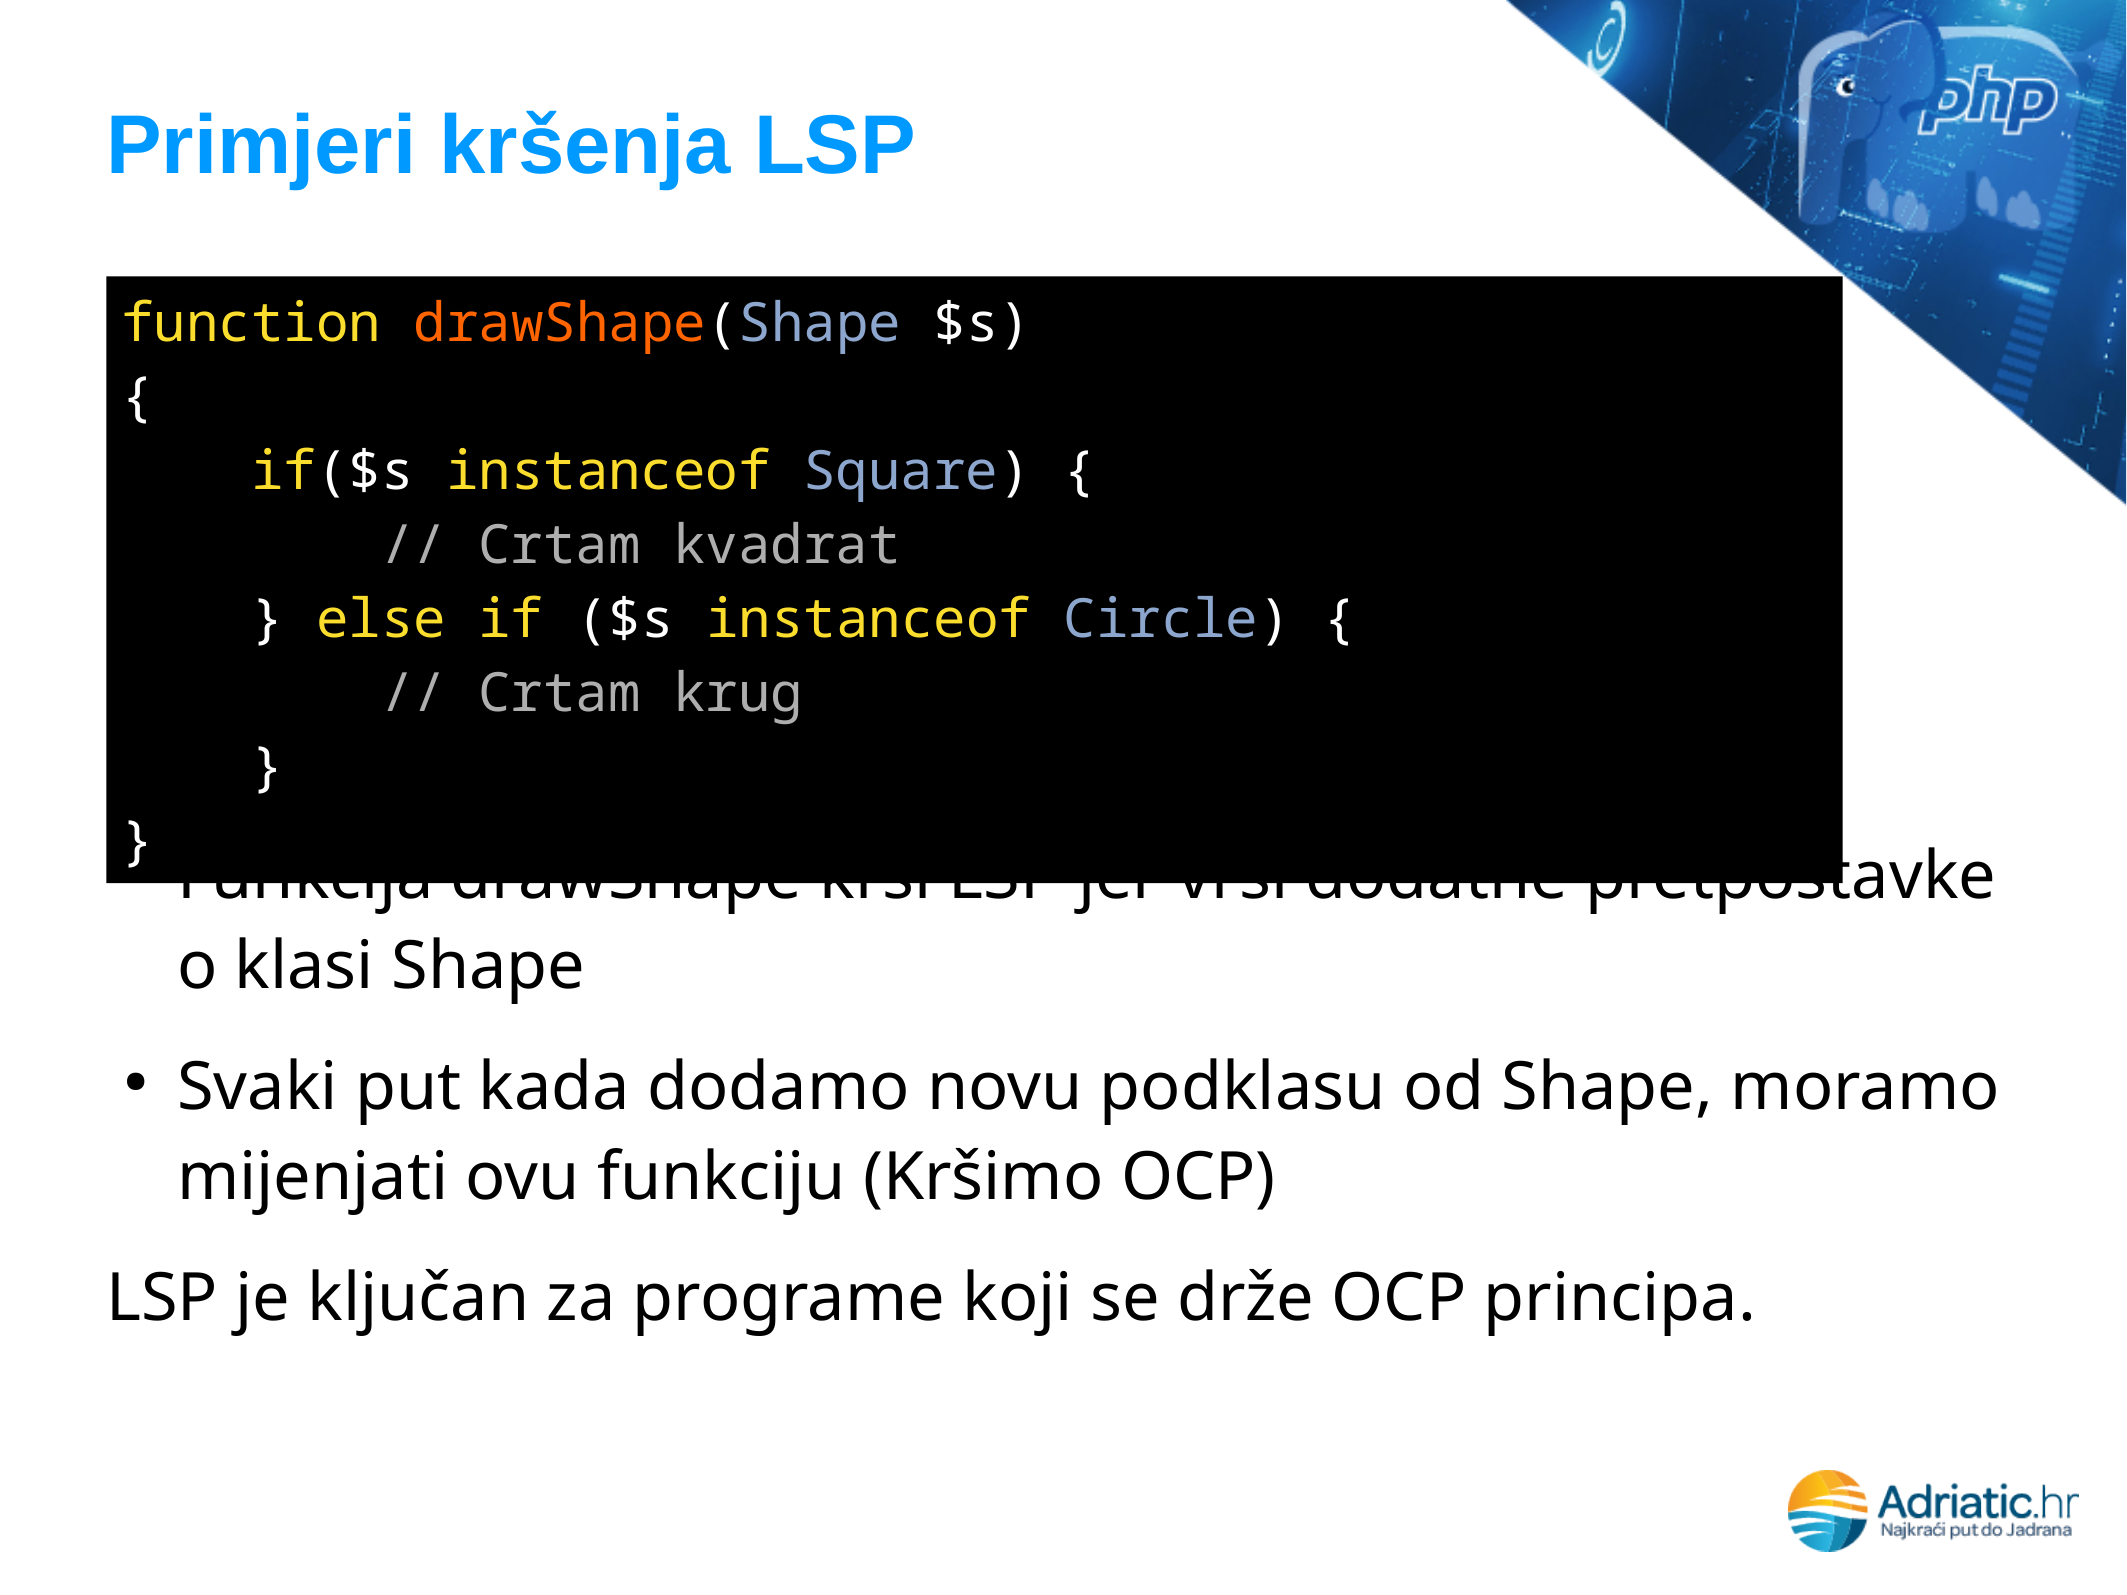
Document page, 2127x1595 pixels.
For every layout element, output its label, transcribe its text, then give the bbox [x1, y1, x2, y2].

text_box function drawShape(Shape $s) { if($s instanceof Square) { // Crtam kvadrat } else if ($s instanceof Circle) { // Crtam krug } } [106, 276, 1843, 800]
picture [1505, 0, 2127, 625]
title Primjeri kršenja LSP [106, 70, 1630, 219]
list Funkcija drawShape krši LSP jer vrši dodatne pretpostavke o klasi Shape Svaki put kada dodamo novu podklasu od Shape, moramo mijenjati ovu funkciju (Kršimo OCP) LSP je ključan za programe koji se drže OCP principa. [106, 826, 2020, 1453]
picture [1788, 1470, 2079, 1552]
